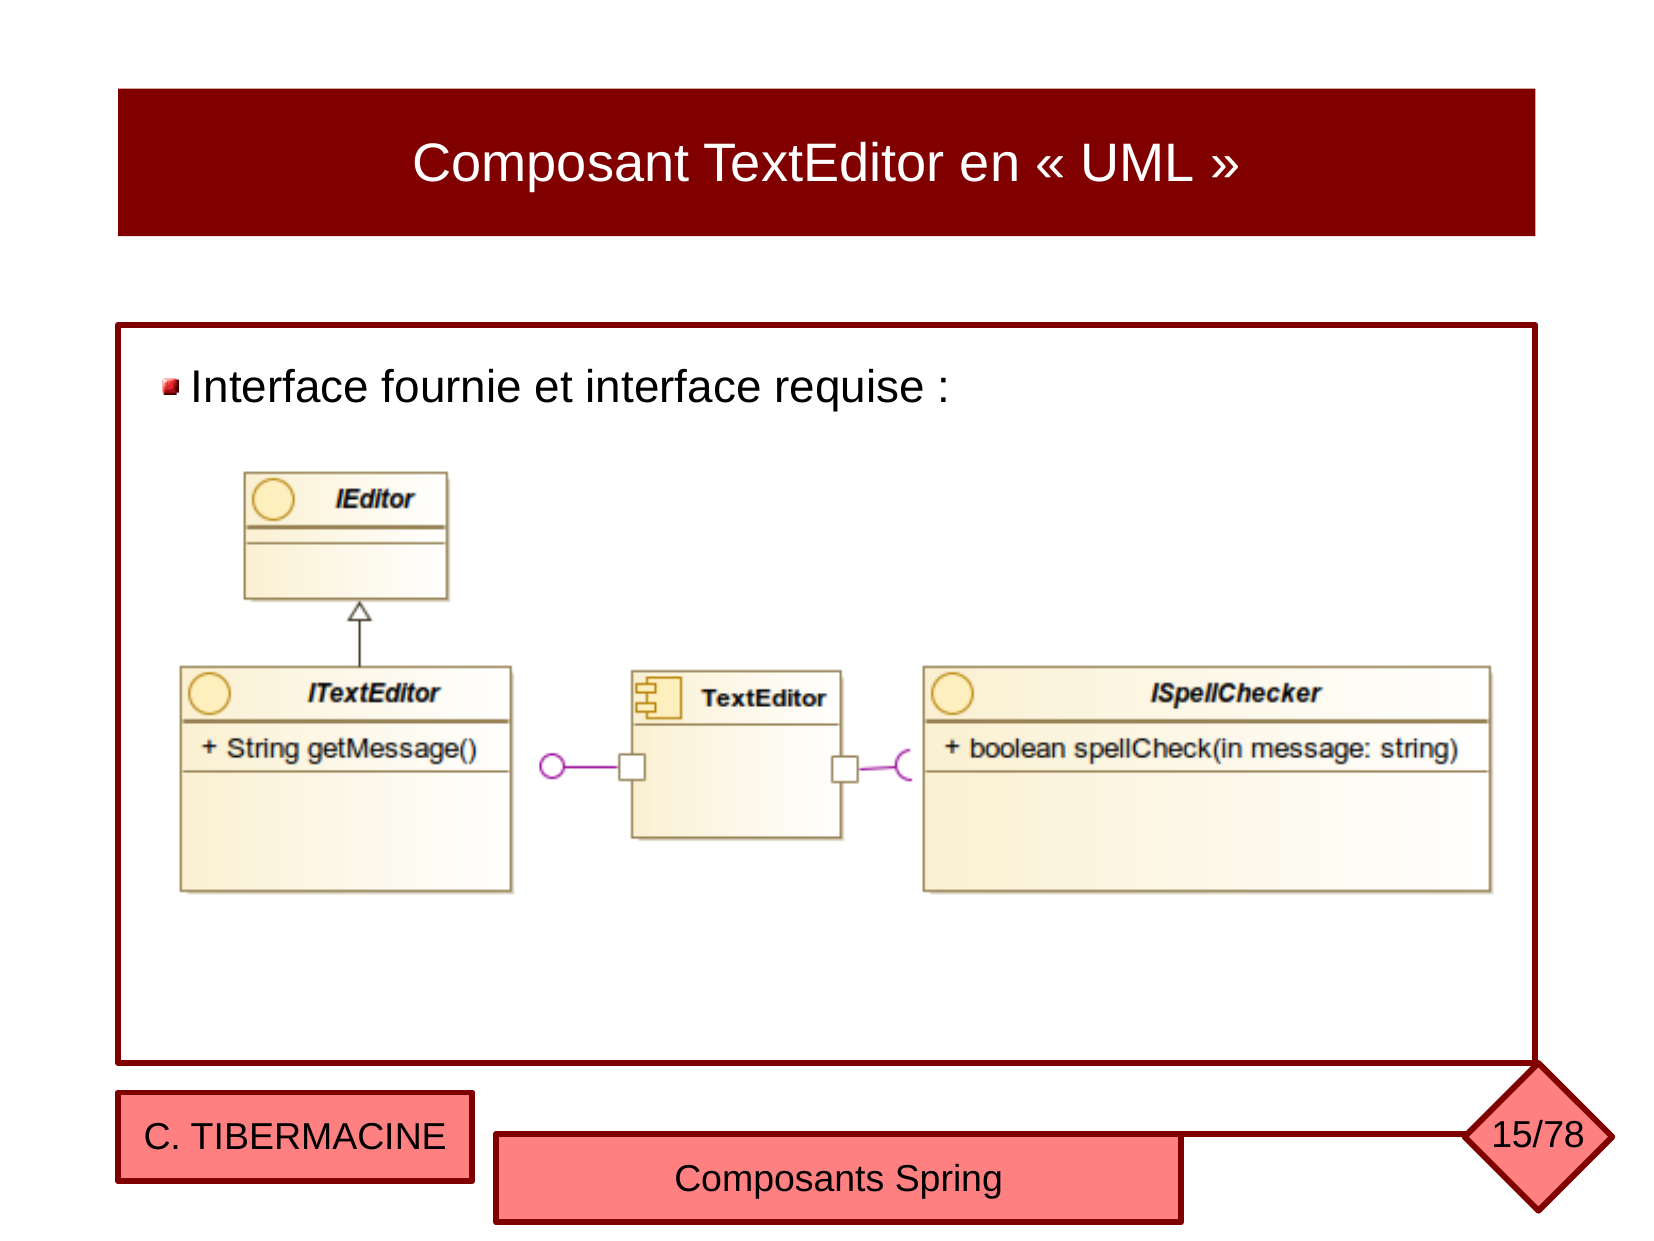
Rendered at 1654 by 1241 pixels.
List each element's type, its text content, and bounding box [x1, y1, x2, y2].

picture [162, 378, 179, 395]
text_box [1533, 1206, 1544, 1211]
text_box C. TIBERMACINE [118, 1092, 473, 1182]
picture [159, 451, 1515, 916]
text_box [1464, 1125, 1476, 1149]
text_box Composant TextEditor en « UML » [118, 88, 1536, 237]
text_box [1495, 1062, 1582, 1106]
text_box Composants Spring [496, 1133, 1182, 1223]
text_box Interface fournie et interface requise : [118, 324, 1536, 1063]
text_box <numéro>/78 [1476, 1106, 1613, 1206]
